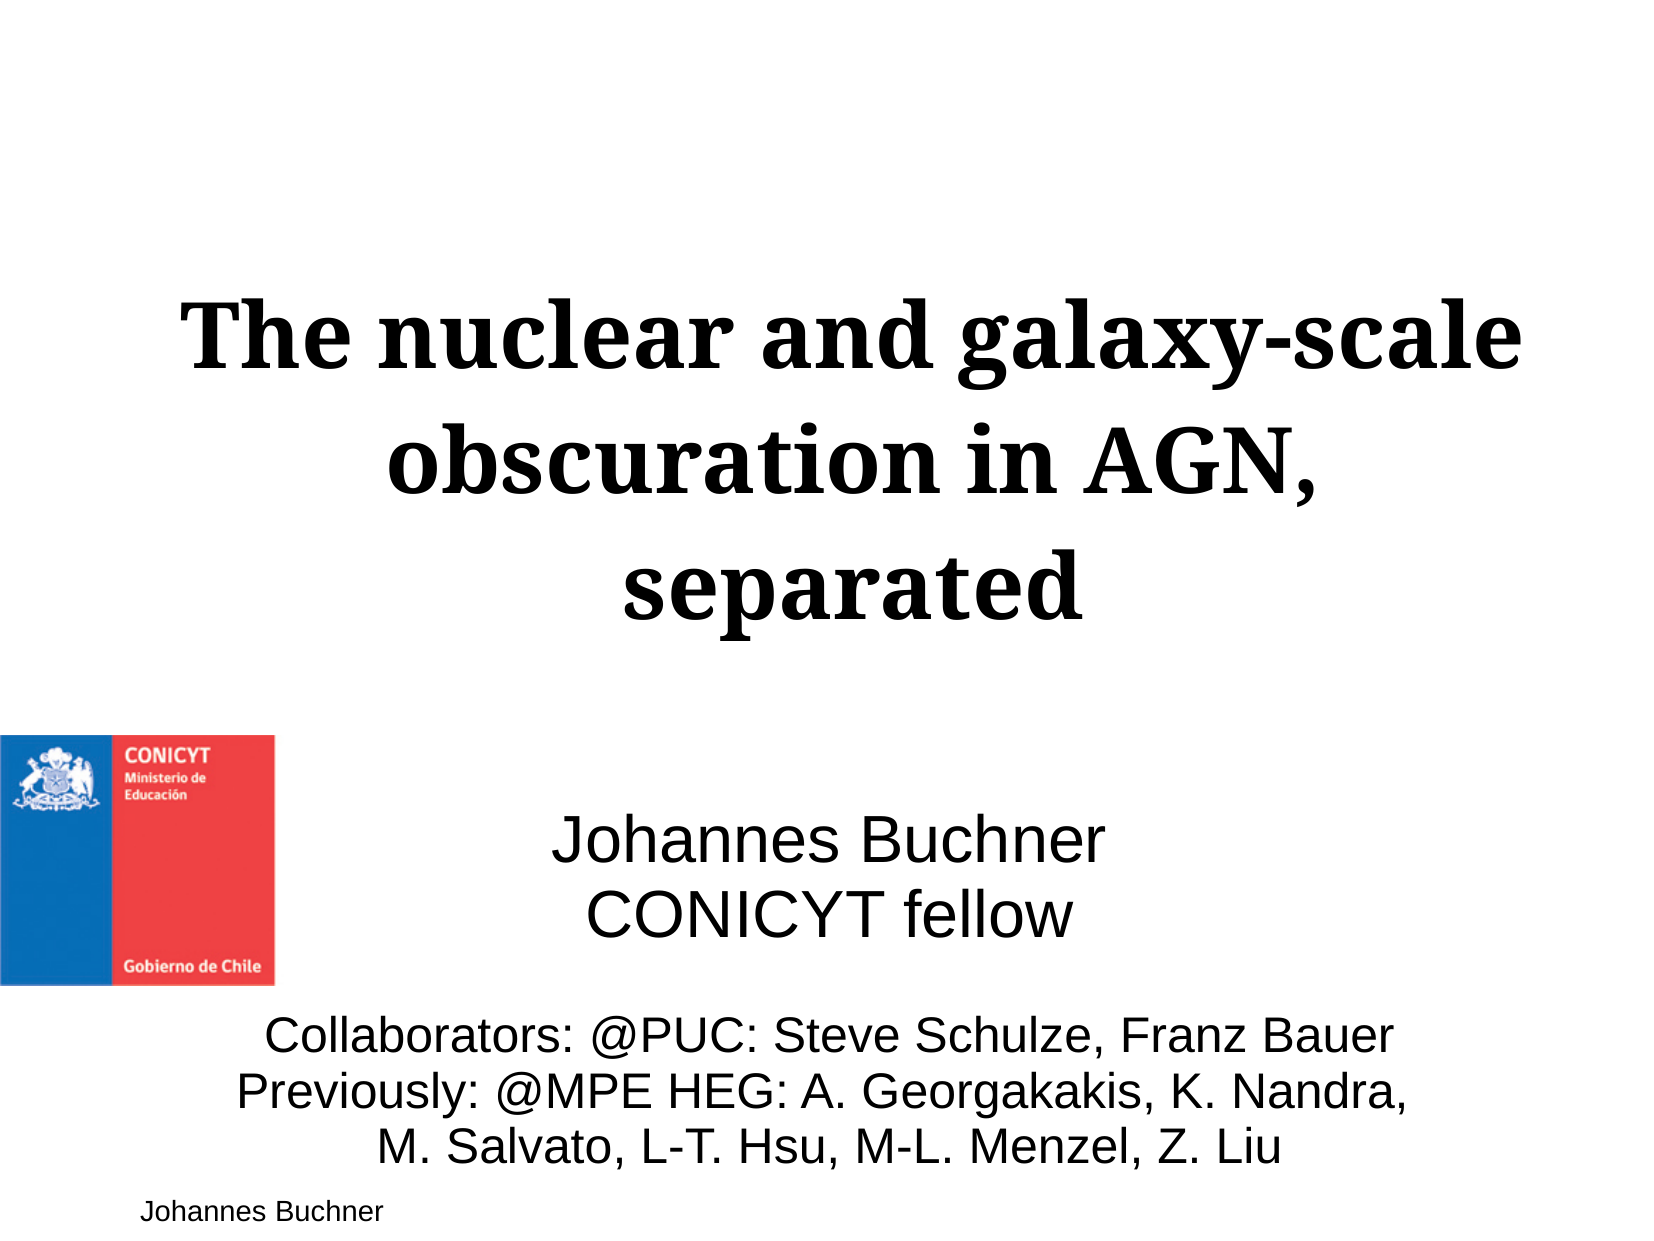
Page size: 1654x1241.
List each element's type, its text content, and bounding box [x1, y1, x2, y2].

text_box Johannes Buchner CONICYT fellow Collaborators: @PUC: Steve Schulze, Franz Bauer Previously: @MPE HEG: A. Georgakakis, K. Nandra, M. Salvato, L-T. Hsu, M-L. Menzel, Z. Liu [77, 645, 1582, 1238]
picture [0, 735, 285, 986]
title The nuclear and galaxy-scale obscuration in AGN, separated [71, 263, 1636, 654]
